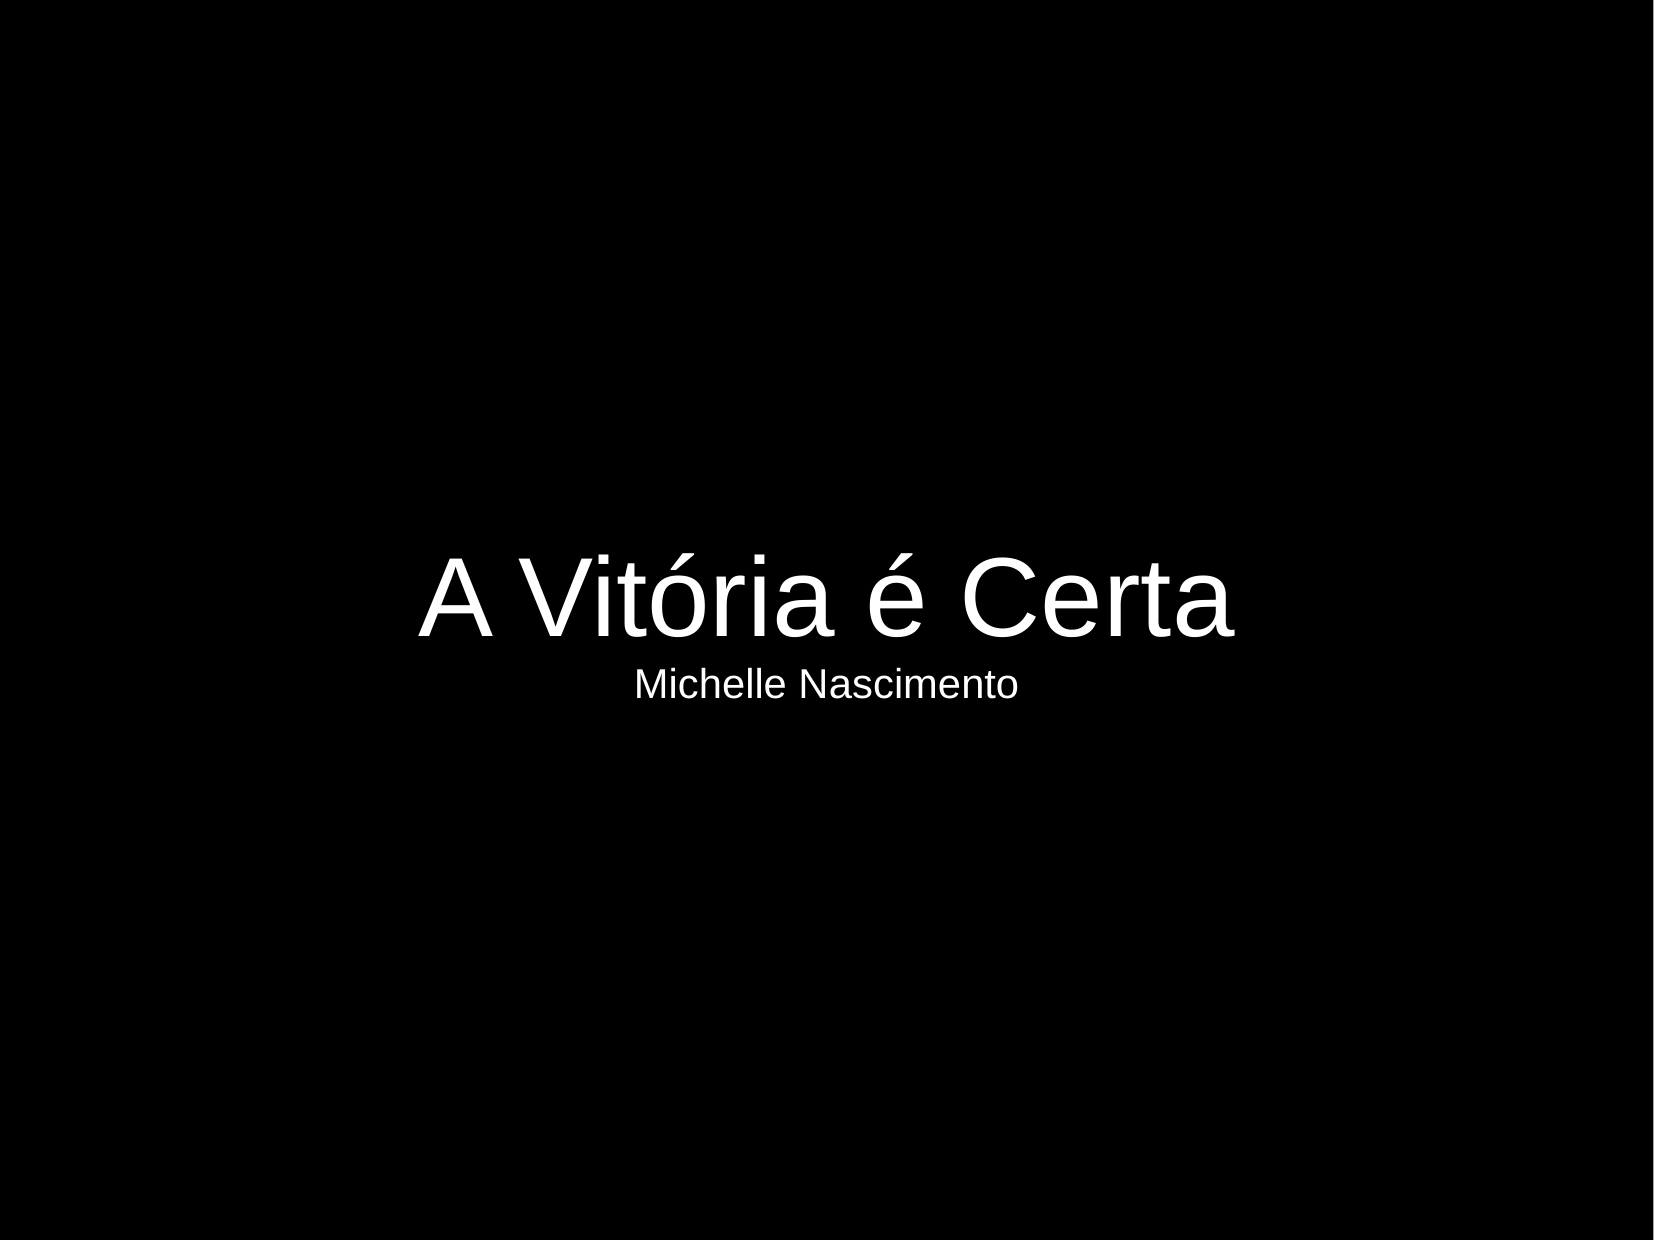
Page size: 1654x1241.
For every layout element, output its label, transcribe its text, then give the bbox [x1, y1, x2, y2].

subtitle A Vitória é Certa Michelle Nascimento [82, 49, 1571, 1193]
